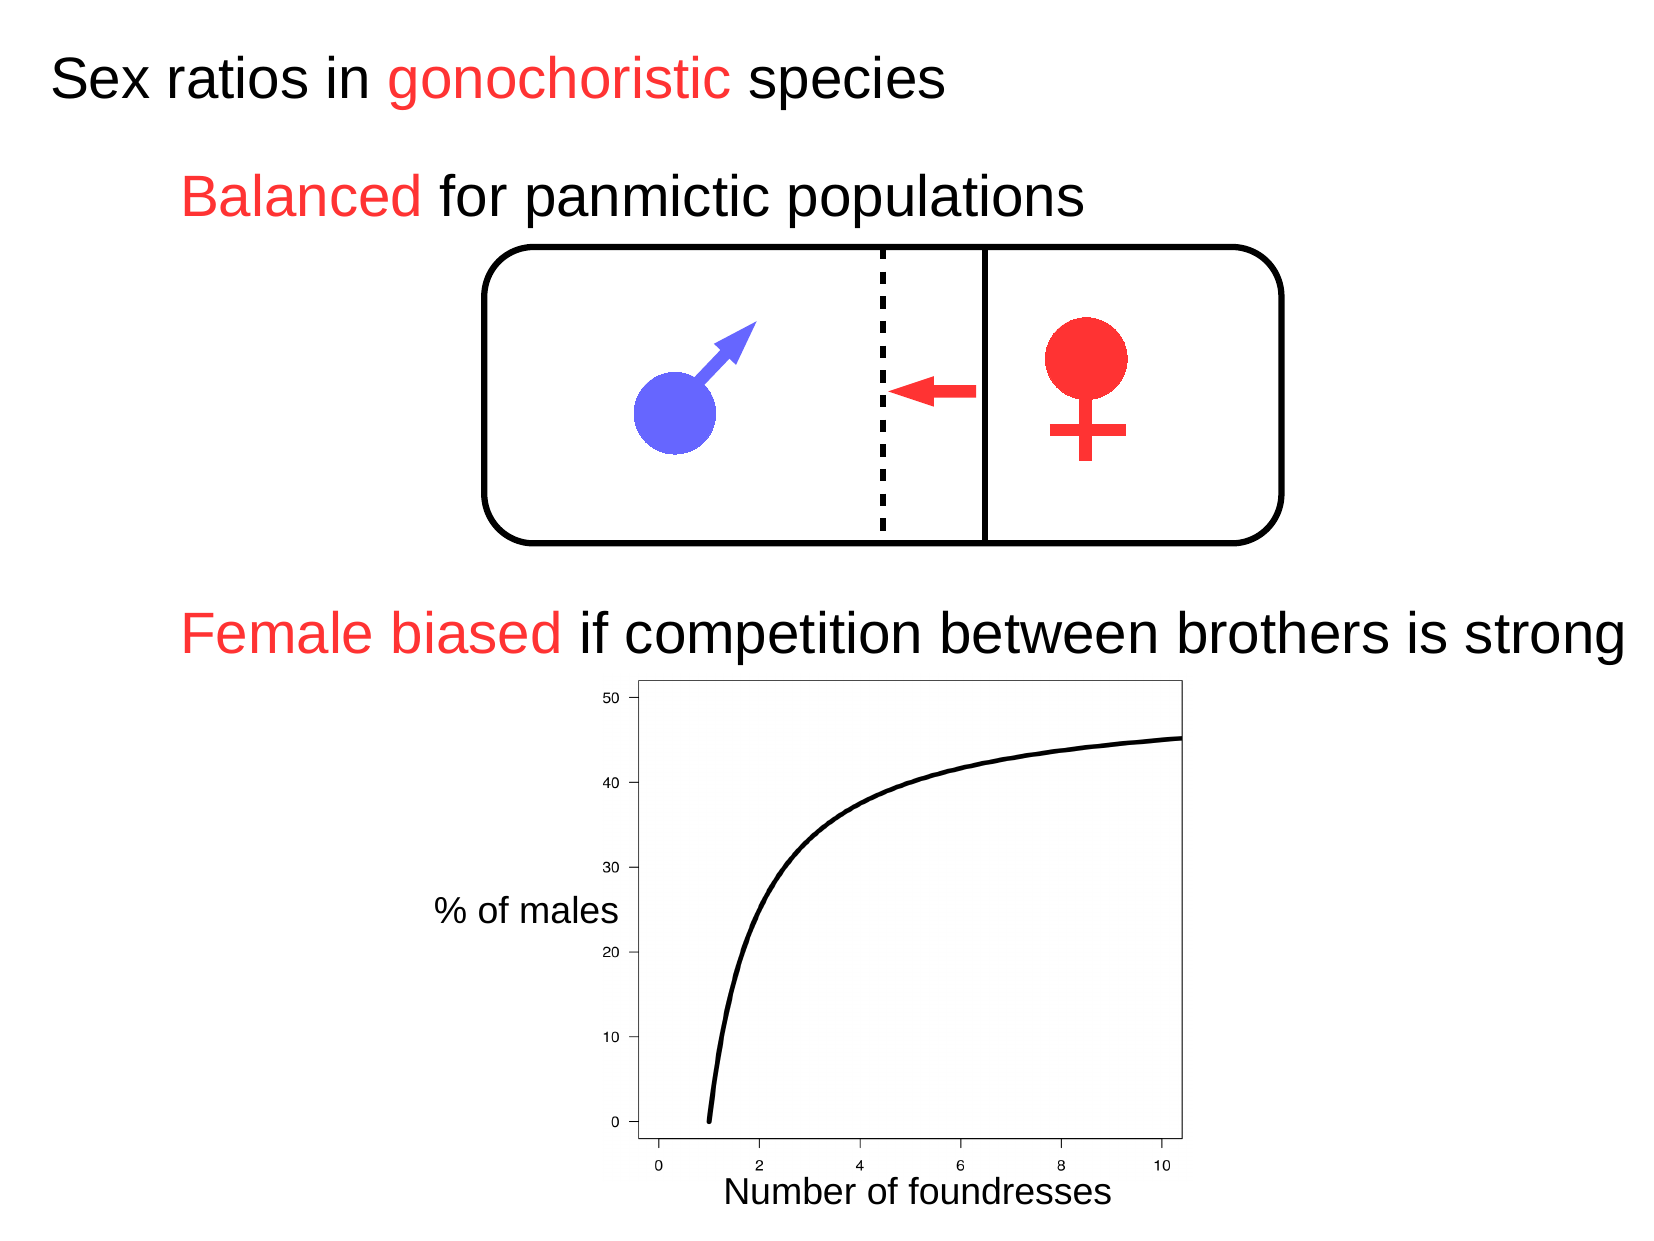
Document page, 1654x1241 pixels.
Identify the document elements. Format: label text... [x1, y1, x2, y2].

text_box [484, 246, 1282, 544]
text_box Sex ratios in gonochoristic species [35, 38, 1268, 119]
picture [602, 673, 1193, 1182]
text_box Number of foundresses [708, 1163, 1128, 1221]
text_box Balanced for panmictic populations [165, 156, 1398, 237]
text_box Female biased if competition between brothers is strong [165, 593, 1644, 674]
text_box % of males [419, 882, 635, 939]
